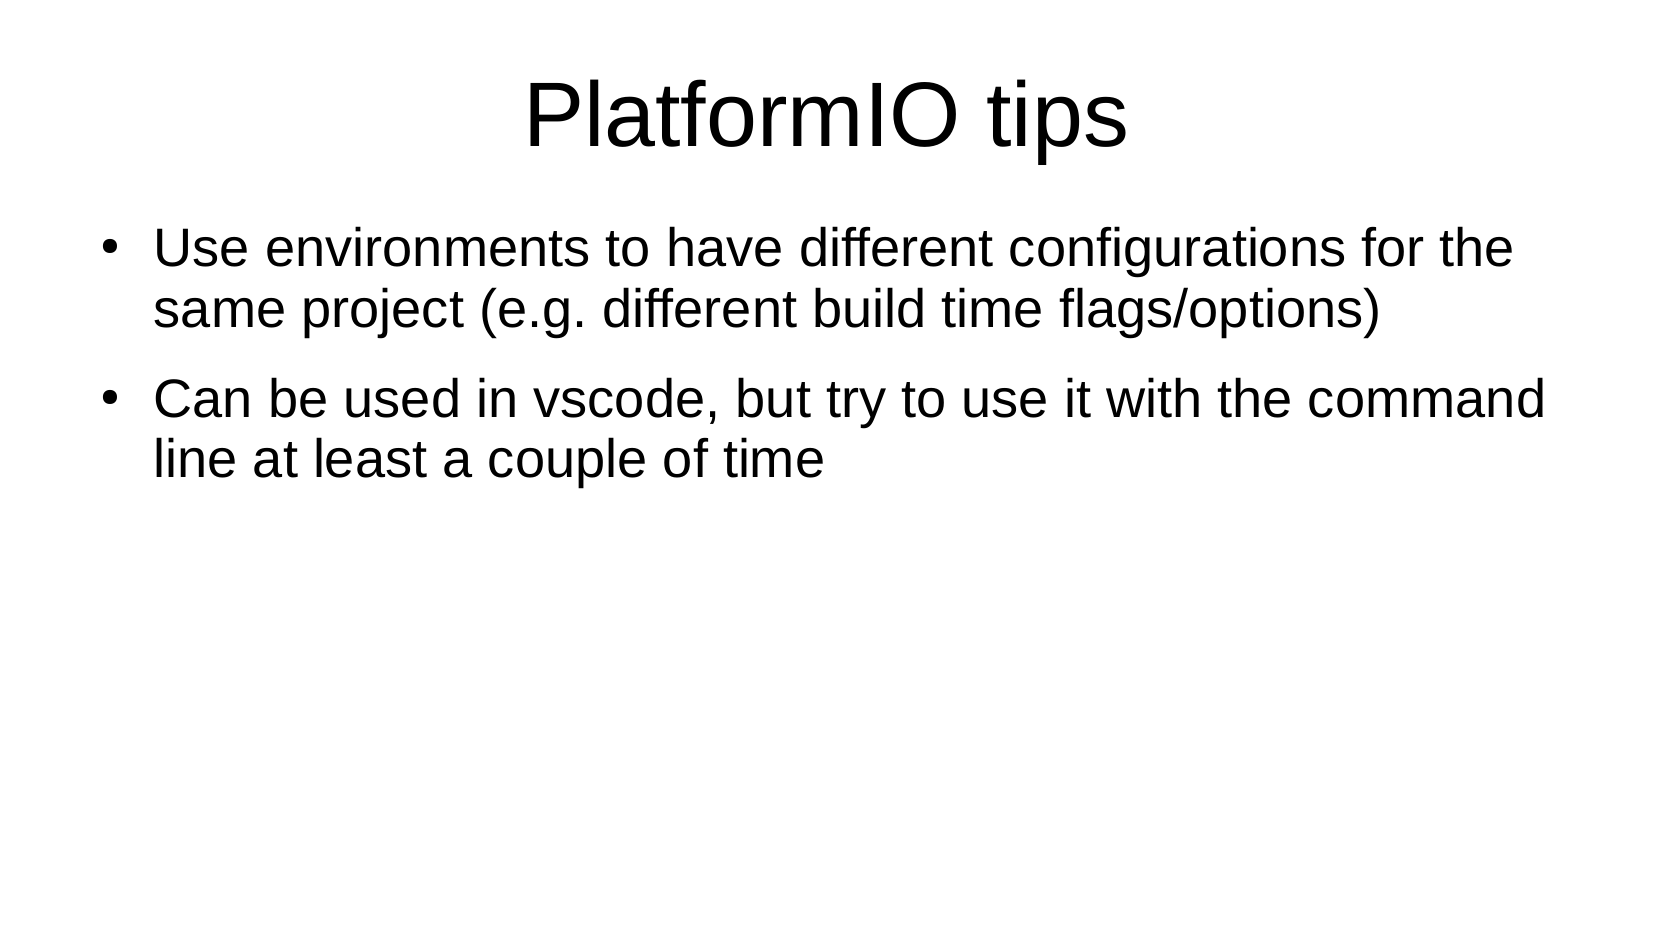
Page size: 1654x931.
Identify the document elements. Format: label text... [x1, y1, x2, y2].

title PlatformIO tips [82, 37, 1571, 193]
list Use environments to have different configurations for the same project (e.g. different build time flags/options) Can be used in vscode, but try to use it with the command line at least a couple of time [82, 217, 1571, 713]
